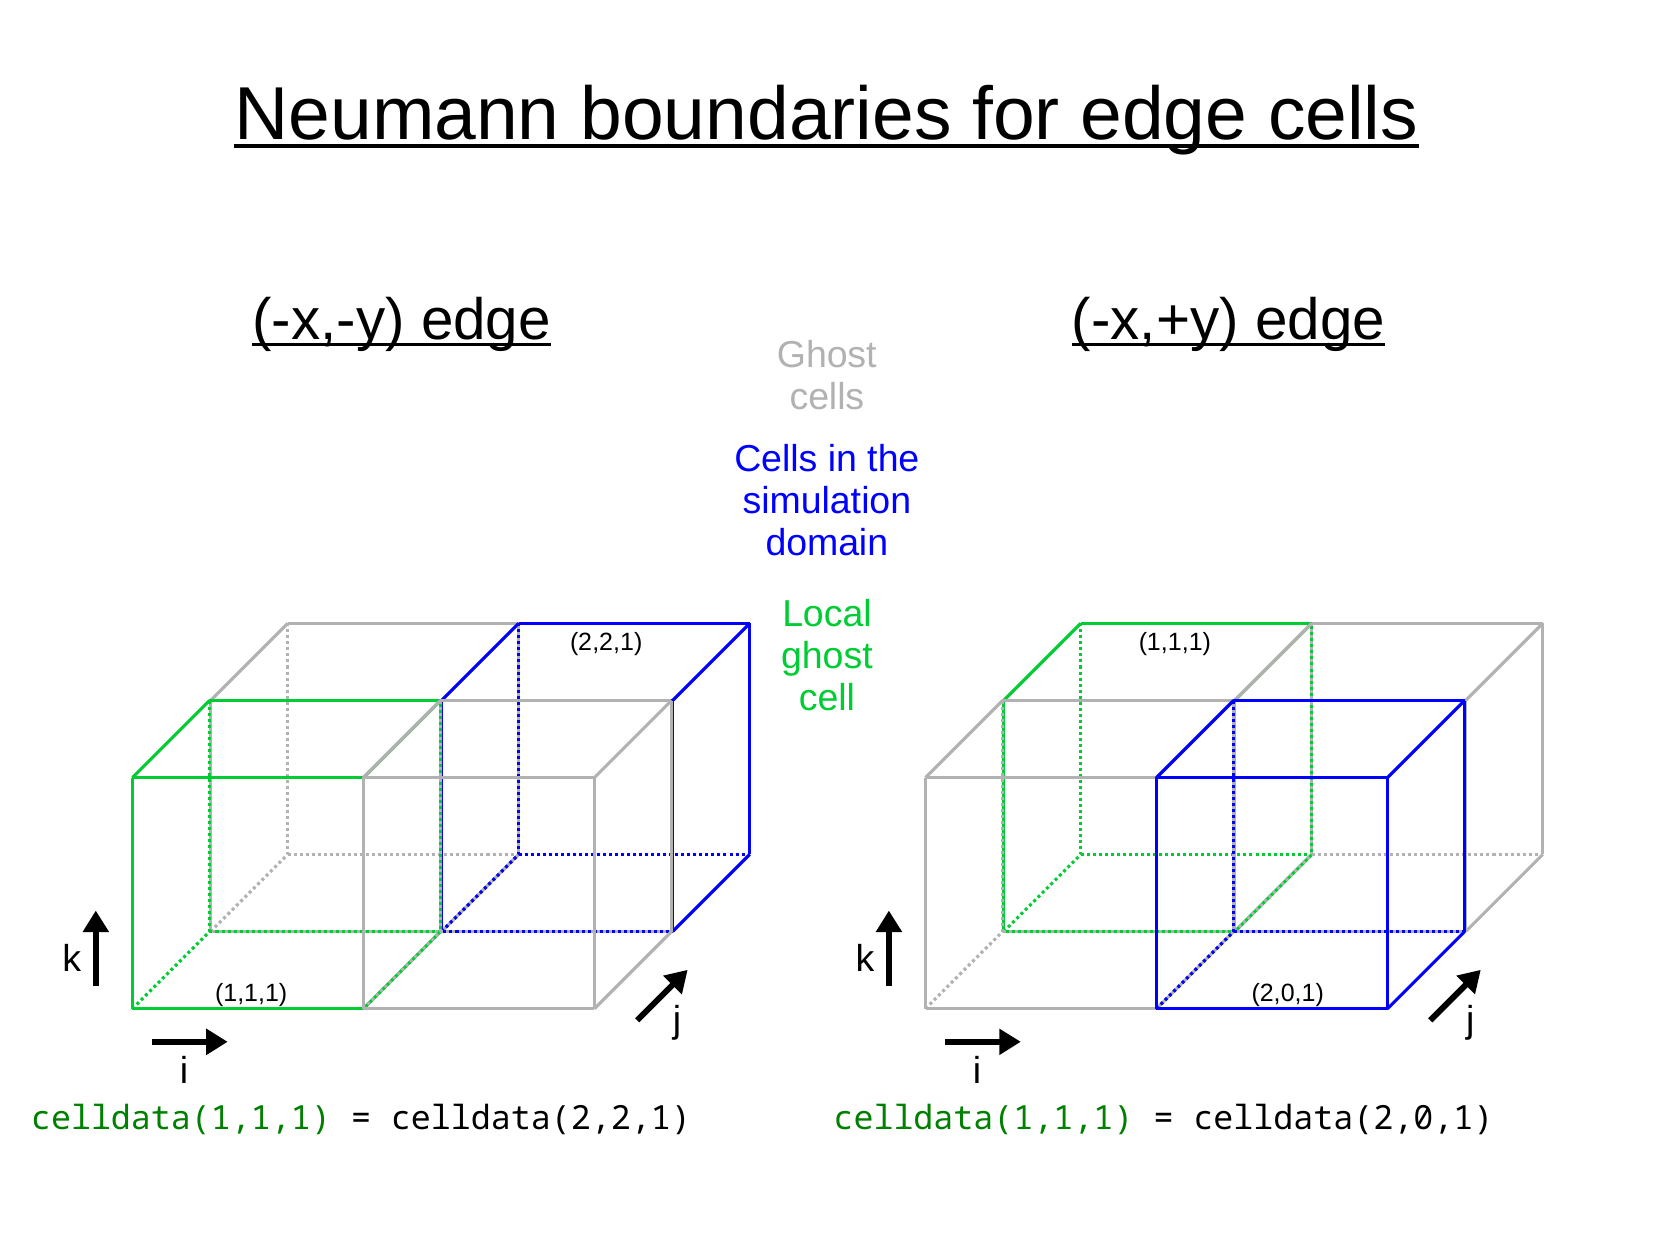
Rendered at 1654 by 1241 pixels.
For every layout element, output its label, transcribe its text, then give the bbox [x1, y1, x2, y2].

text_box (-x,-y) edge [169, 279, 635, 379]
text_box (1,1,1) [188, 971, 315, 1015]
text_box (2,2,1) [539, 620, 673, 664]
text_box Neumann boundaries for edge cells [74, 64, 1579, 164]
text_box Ghost cells [715, 326, 938, 425]
text_box celldata(1,1,1) = celldata(2,2,1) [16, 1086, 790, 1202]
text_box (1,1,1) [1115, 620, 1235, 664]
text_box j [1441, 991, 1500, 1048]
text_box celldata(1,1,1) = celldata(2,0,1) [818, 1086, 1592, 1202]
text_box Local ghost cell [732, 584, 922, 726]
text_box i [154, 1042, 213, 1086]
text_box k [42, 929, 101, 987]
text_box (2,0,1) [1222, 971, 1354, 1015]
text_box j [648, 991, 707, 1048]
text_box k [835, 929, 894, 987]
text_box i [948, 1042, 1006, 1086]
text_box (-x,+y) edge [995, 279, 1462, 379]
text_box Cells in the simulation domain [715, 430, 938, 571]
